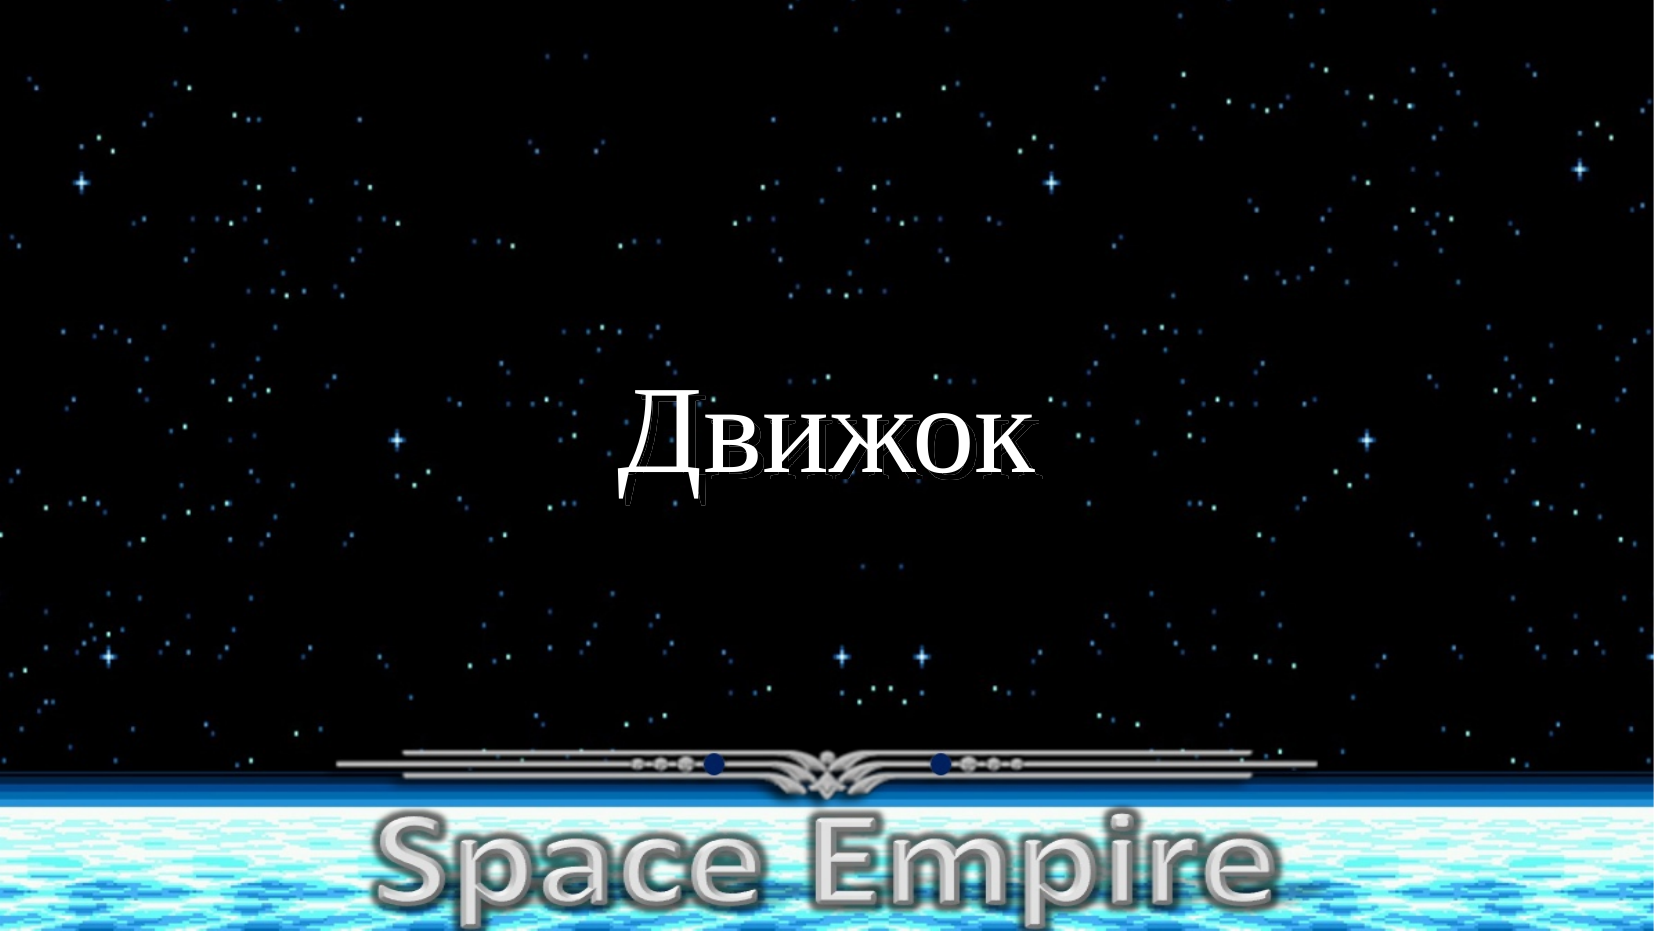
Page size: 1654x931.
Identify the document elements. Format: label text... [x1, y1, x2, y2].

picture [0, 0, 1654, 931]
title Движок [82, 352, 1571, 508]
